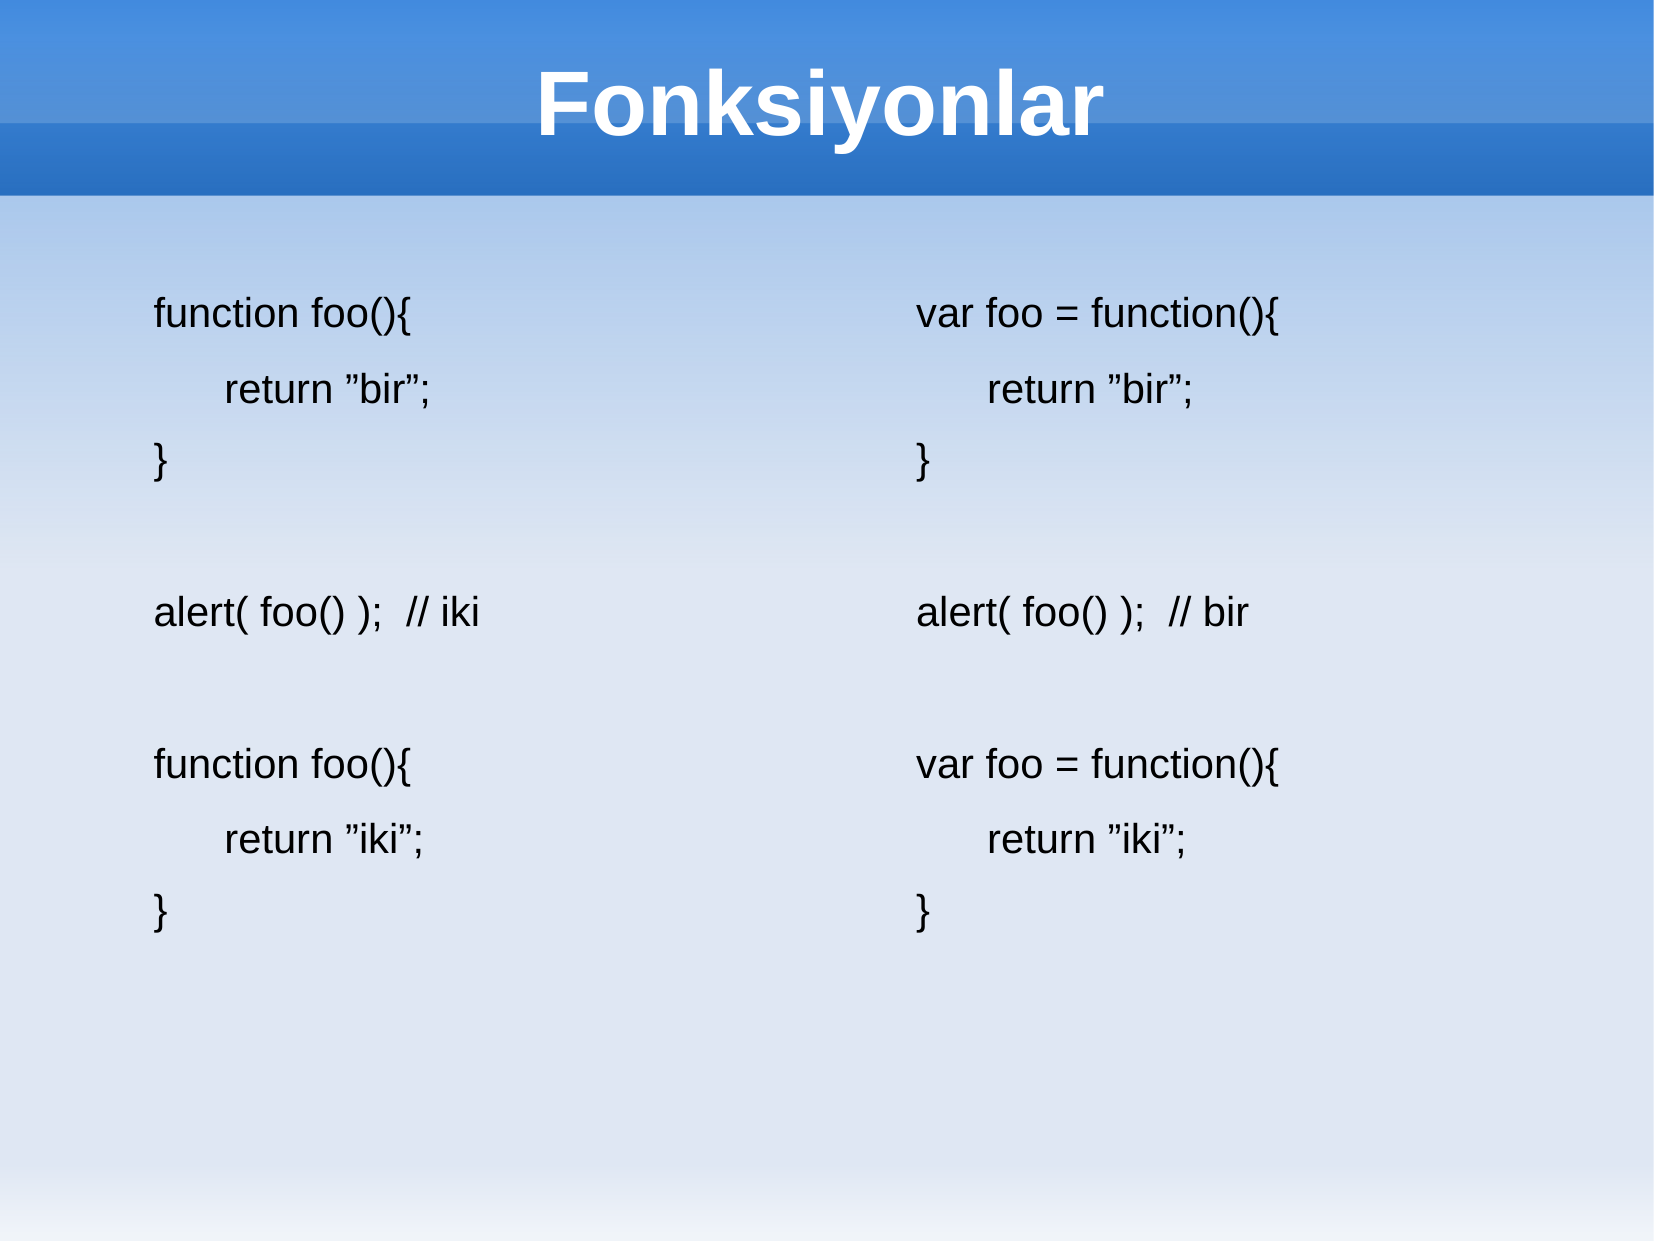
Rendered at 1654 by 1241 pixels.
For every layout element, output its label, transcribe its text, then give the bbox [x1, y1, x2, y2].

title Fonksiyonlar [76, 0, 1565, 208]
list function foo(){ return ”bir”; } alert( foo() ); // iki function foo(){ return ”iki”; } [82, 290, 809, 1109]
picture [0, 0, 1654, 1241]
list var foo = function(){ return ”bir”; } alert( foo() ); // bir var foo = function(){ return ”iki”; } [845, 290, 1572, 1094]
